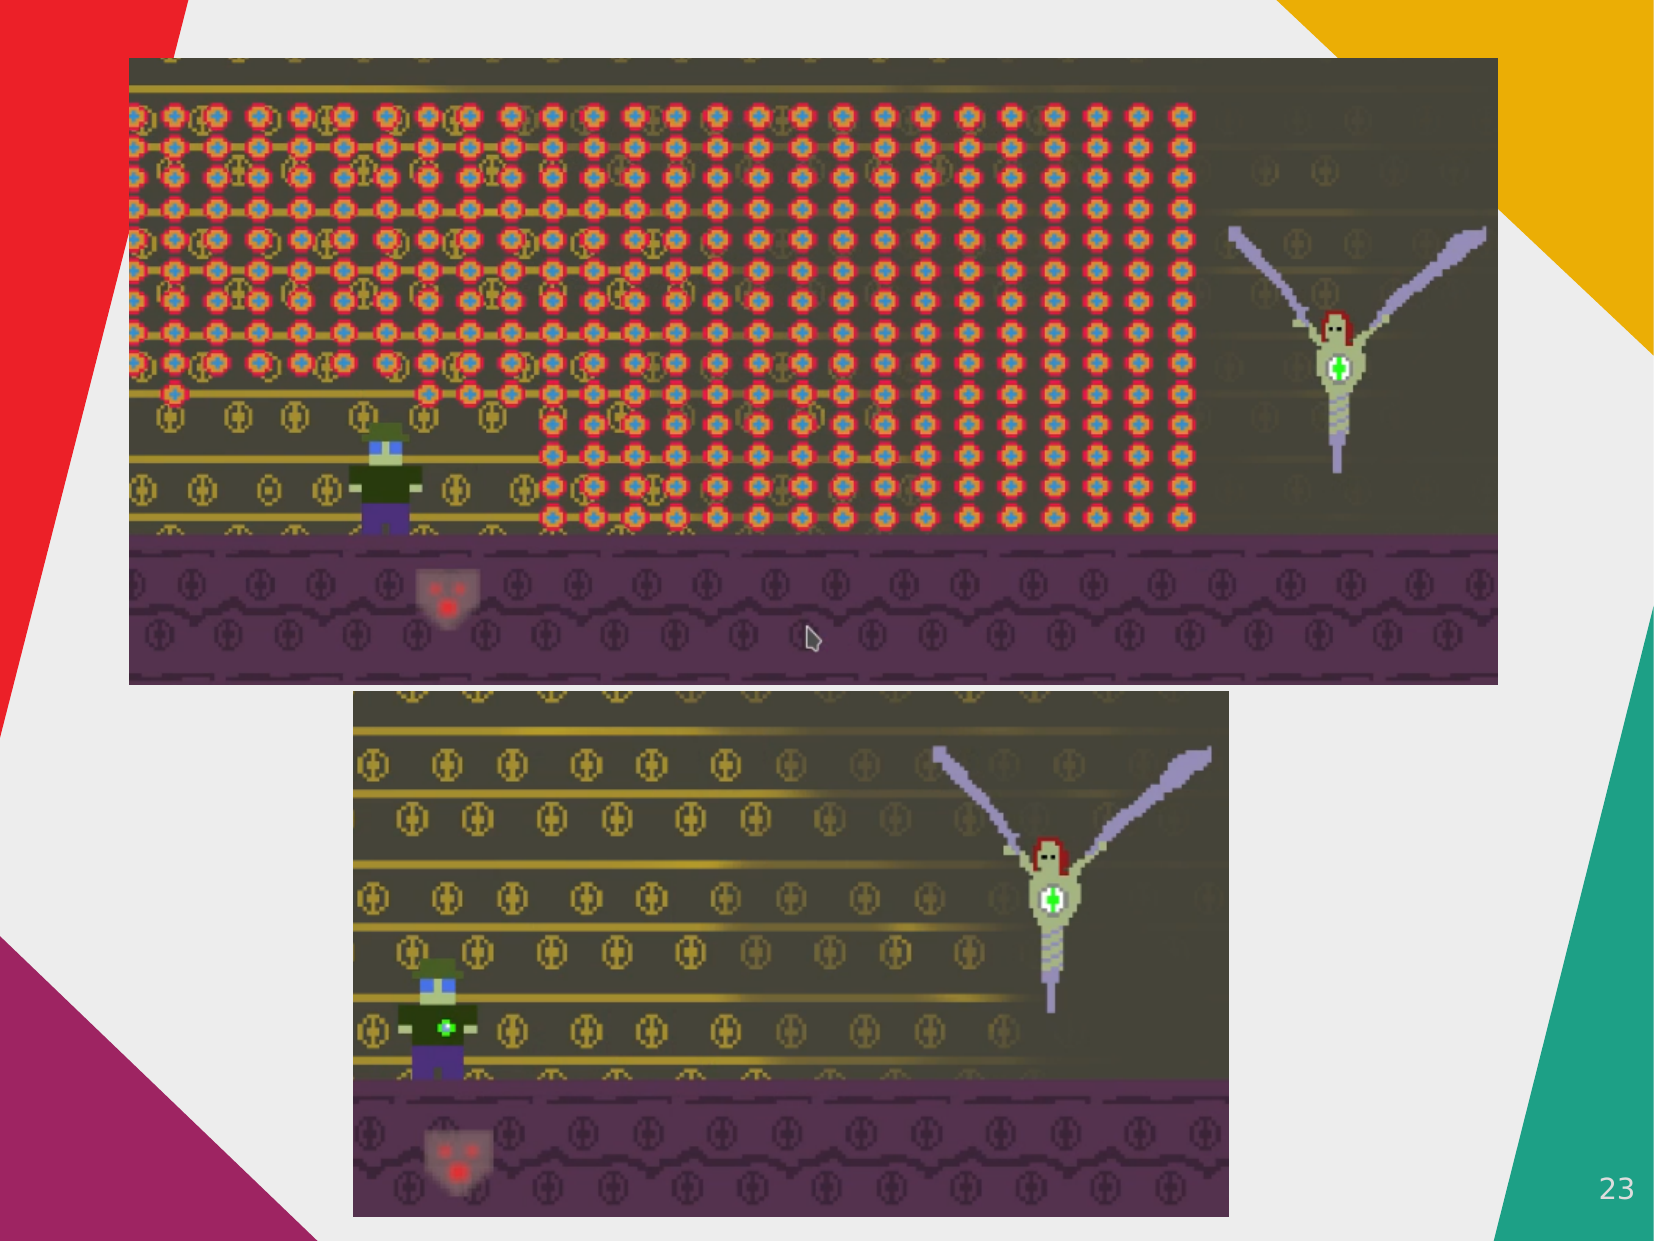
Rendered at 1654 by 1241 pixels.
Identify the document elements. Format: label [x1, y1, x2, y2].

text_box [114, 302, 1539, 1033]
picture [129, 58, 1498, 686]
picture [353, 691, 1229, 1217]
